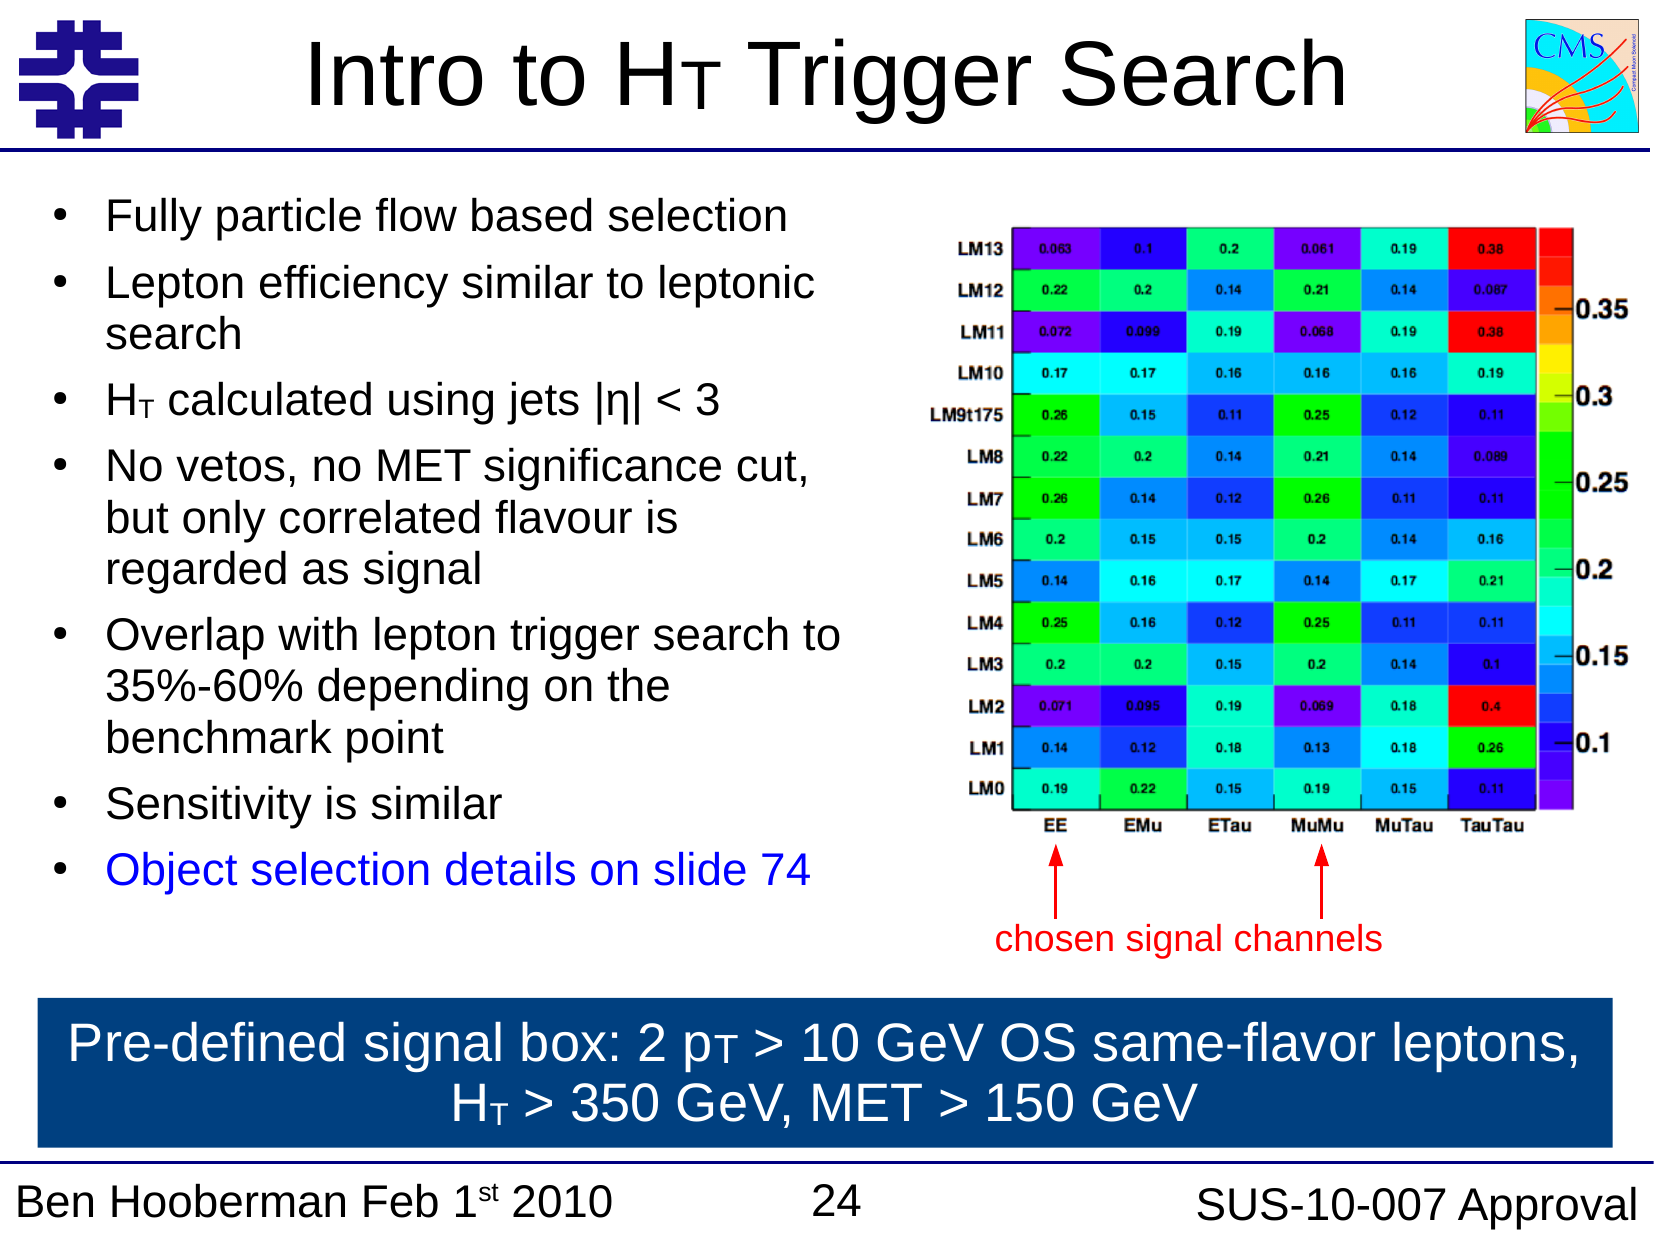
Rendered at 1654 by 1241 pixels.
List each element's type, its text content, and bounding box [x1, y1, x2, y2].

text_box Pre-defined signal box: 2 pT > 10 GeV OS same-flavor leptons, HT > 350 GeV, MET > 150 GeV [37, 997, 1613, 1148]
picture [900, 154, 1647, 882]
title Intro to HT Trigger Search [0, 0, 1654, 148]
list Fully particle flow based selection Lepton efficiency similar to leptonic search HT calculated using jets |η| < 3 No vetos, no MET significance cut, but only correlated flavour is regarded as signal Overlap with lepton trigger search to 35%-60% depending on the benchmark point Sensitivity is similar Object selection details on slide 74 [34, 190, 866, 977]
text_box chosen signal channels [979, 909, 1562, 972]
